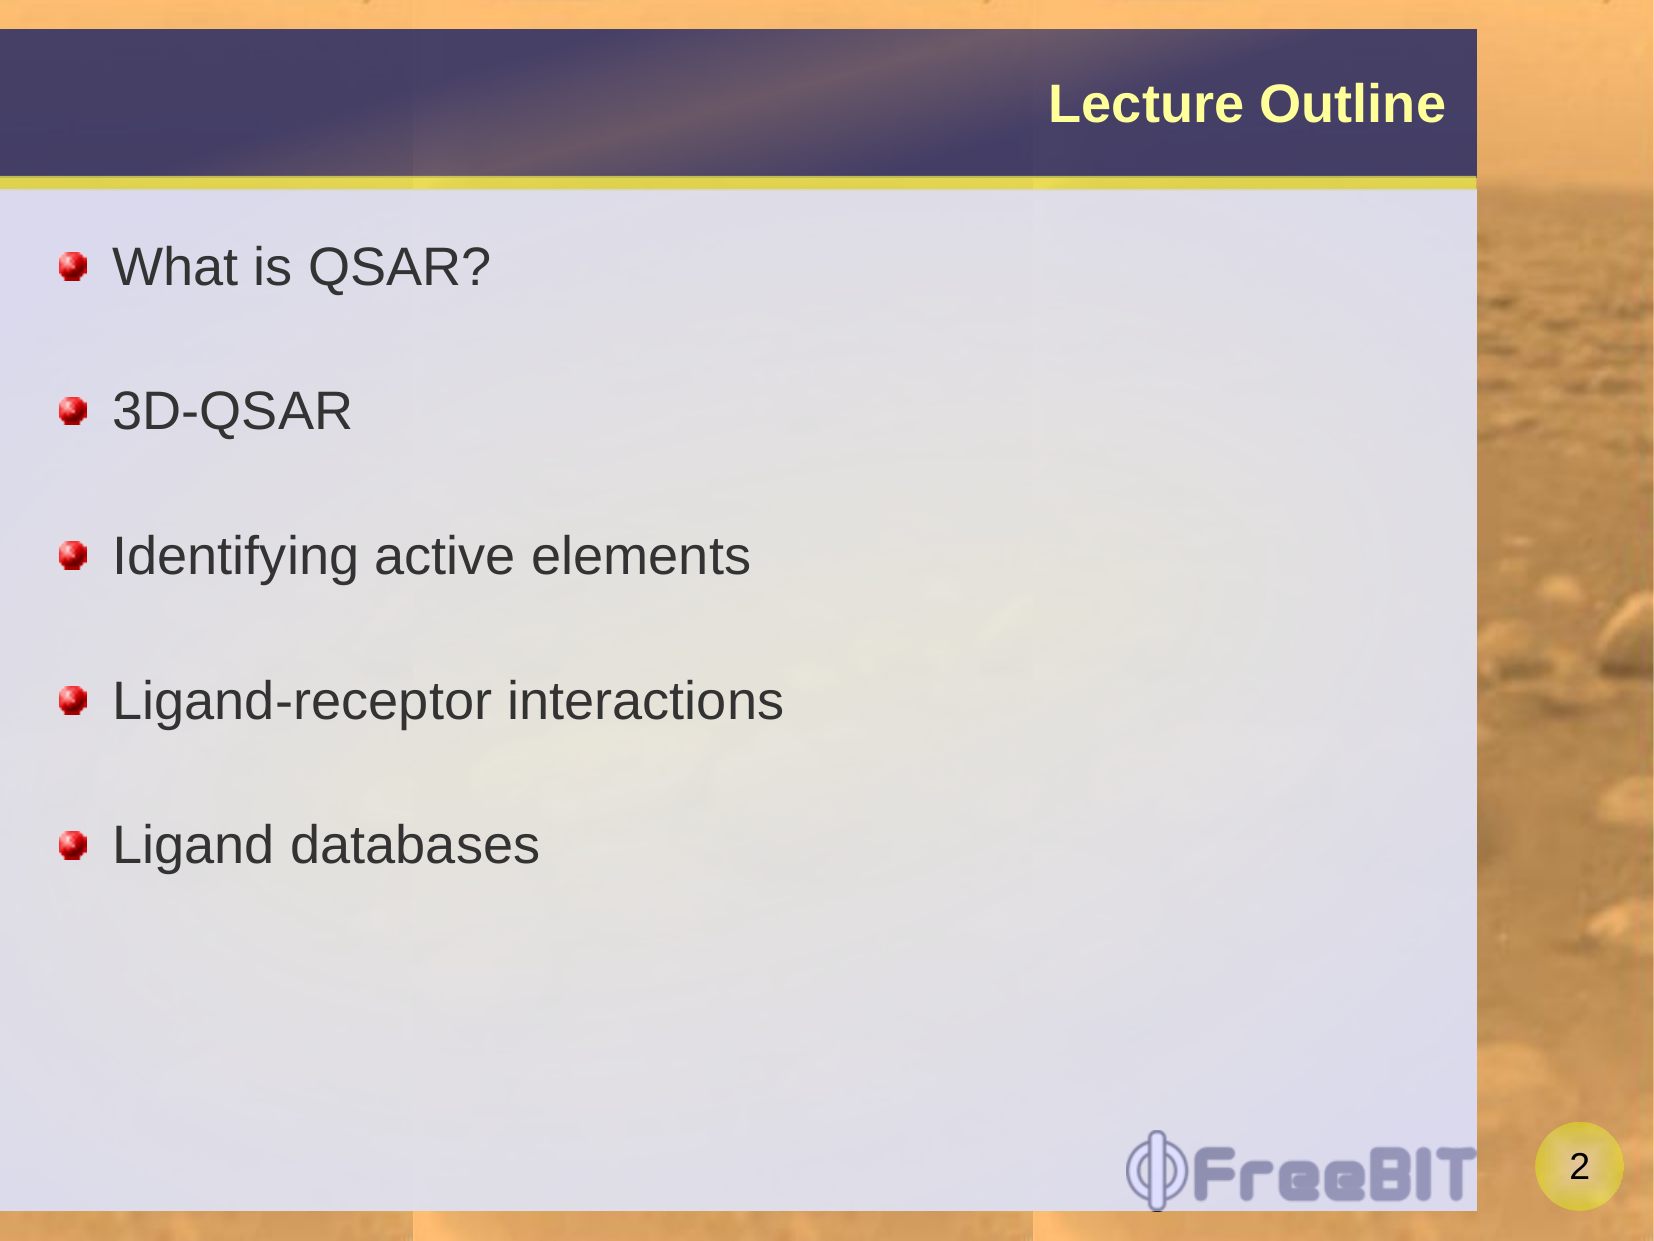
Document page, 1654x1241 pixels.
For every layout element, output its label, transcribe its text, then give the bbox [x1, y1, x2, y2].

text_box [0, 189, 1477, 1211]
title Lecture Outline [29, 59, 1447, 148]
list What is QSAR? 3D-QSAR Identifying active elements Ligand-receptor interactions Ligand databases [59, 236, 1418, 1182]
picture [0, 0, 1654, 1241]
